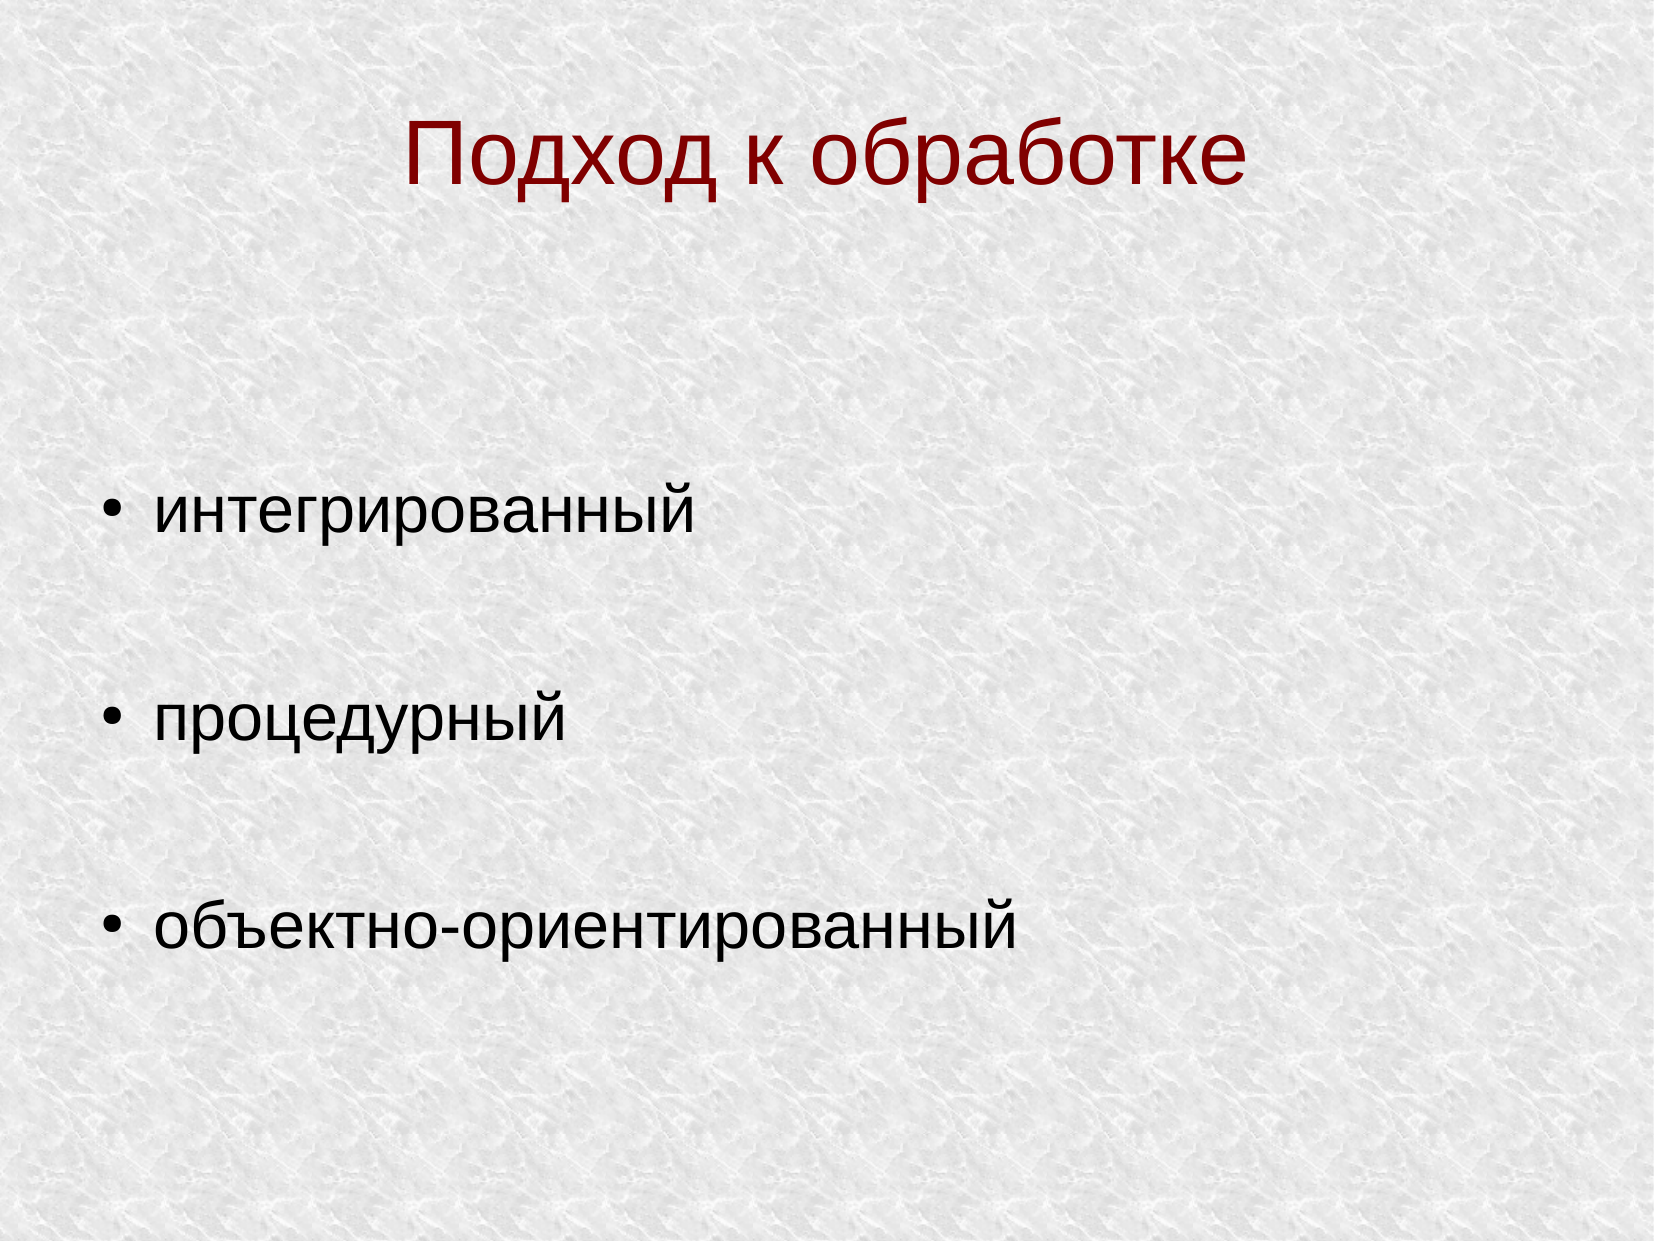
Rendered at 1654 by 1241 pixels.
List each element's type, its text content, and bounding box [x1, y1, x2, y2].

picture [0, 0, 1654, 1241]
list интегрированный процедурный объектно-ориентированный [82, 367, 1571, 1087]
title Подход к обработке [82, 49, 1571, 257]
